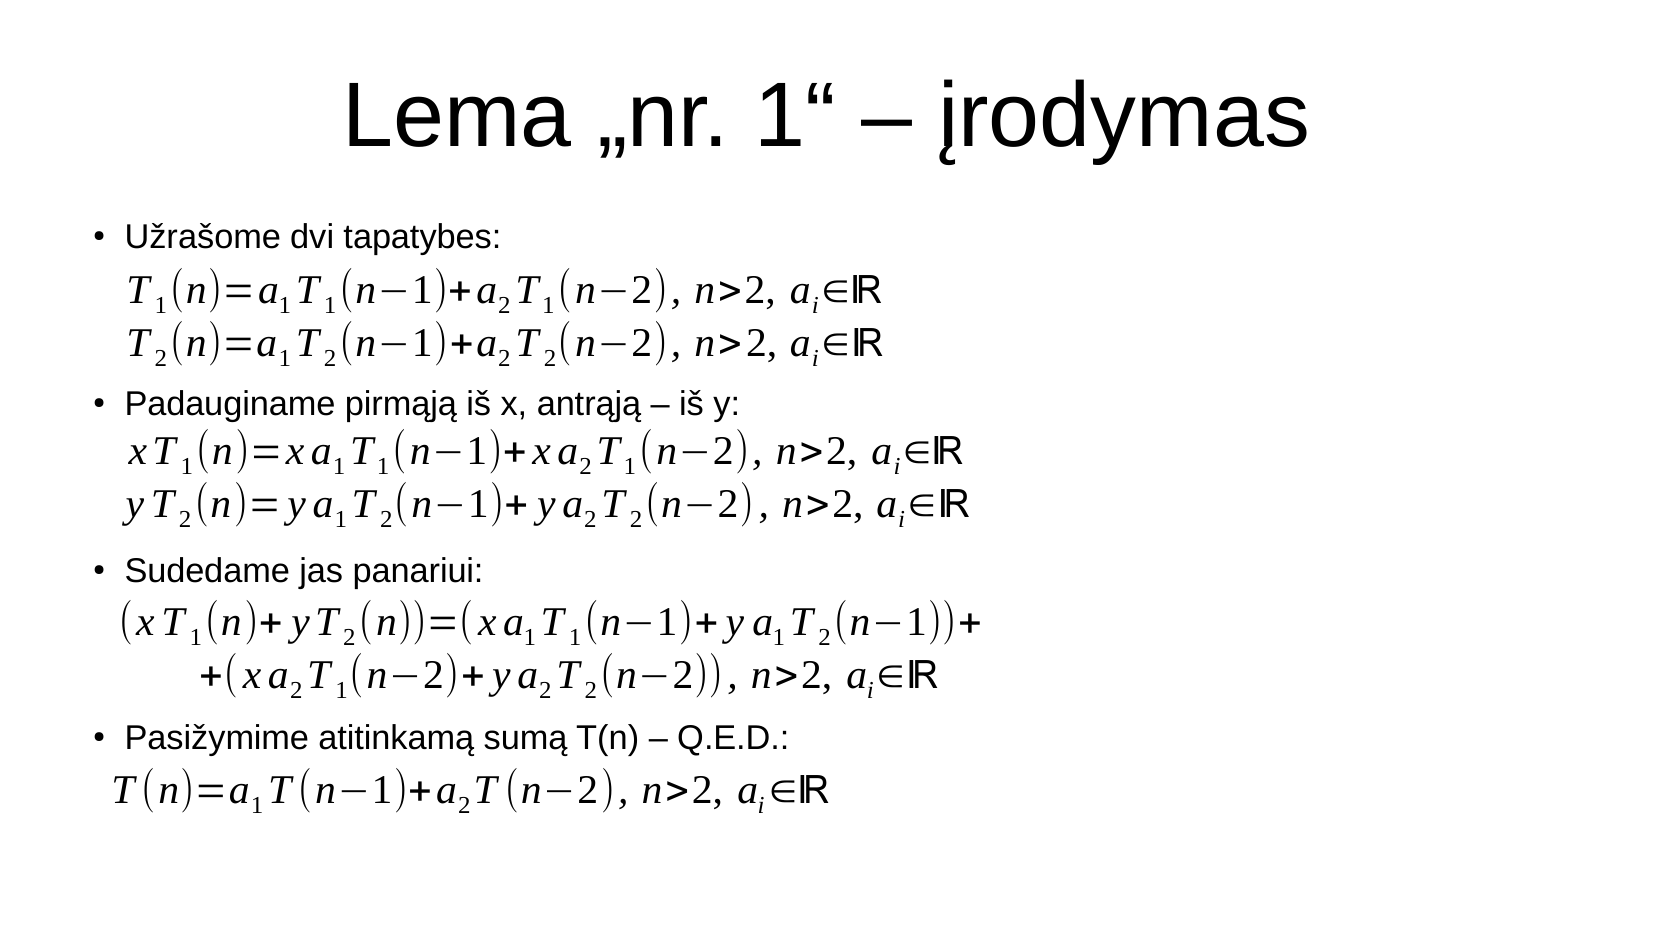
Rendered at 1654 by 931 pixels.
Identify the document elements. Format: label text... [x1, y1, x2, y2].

chart [105, 766, 837, 847]
chart [112, 598, 1007, 732]
title Lema „nr. 1“ – įrodymas [82, 37, 1571, 193]
chart [120, 266, 891, 400]
list Užrašome dvi tapatybes: Padauginame pirmąją iš x, antrąją – iš y: Sudedame jas panariui: Pasižymime atitinkamą sumą T(n) – Q.E.D.: [82, 217, 1571, 758]
chart [114, 427, 977, 561]
